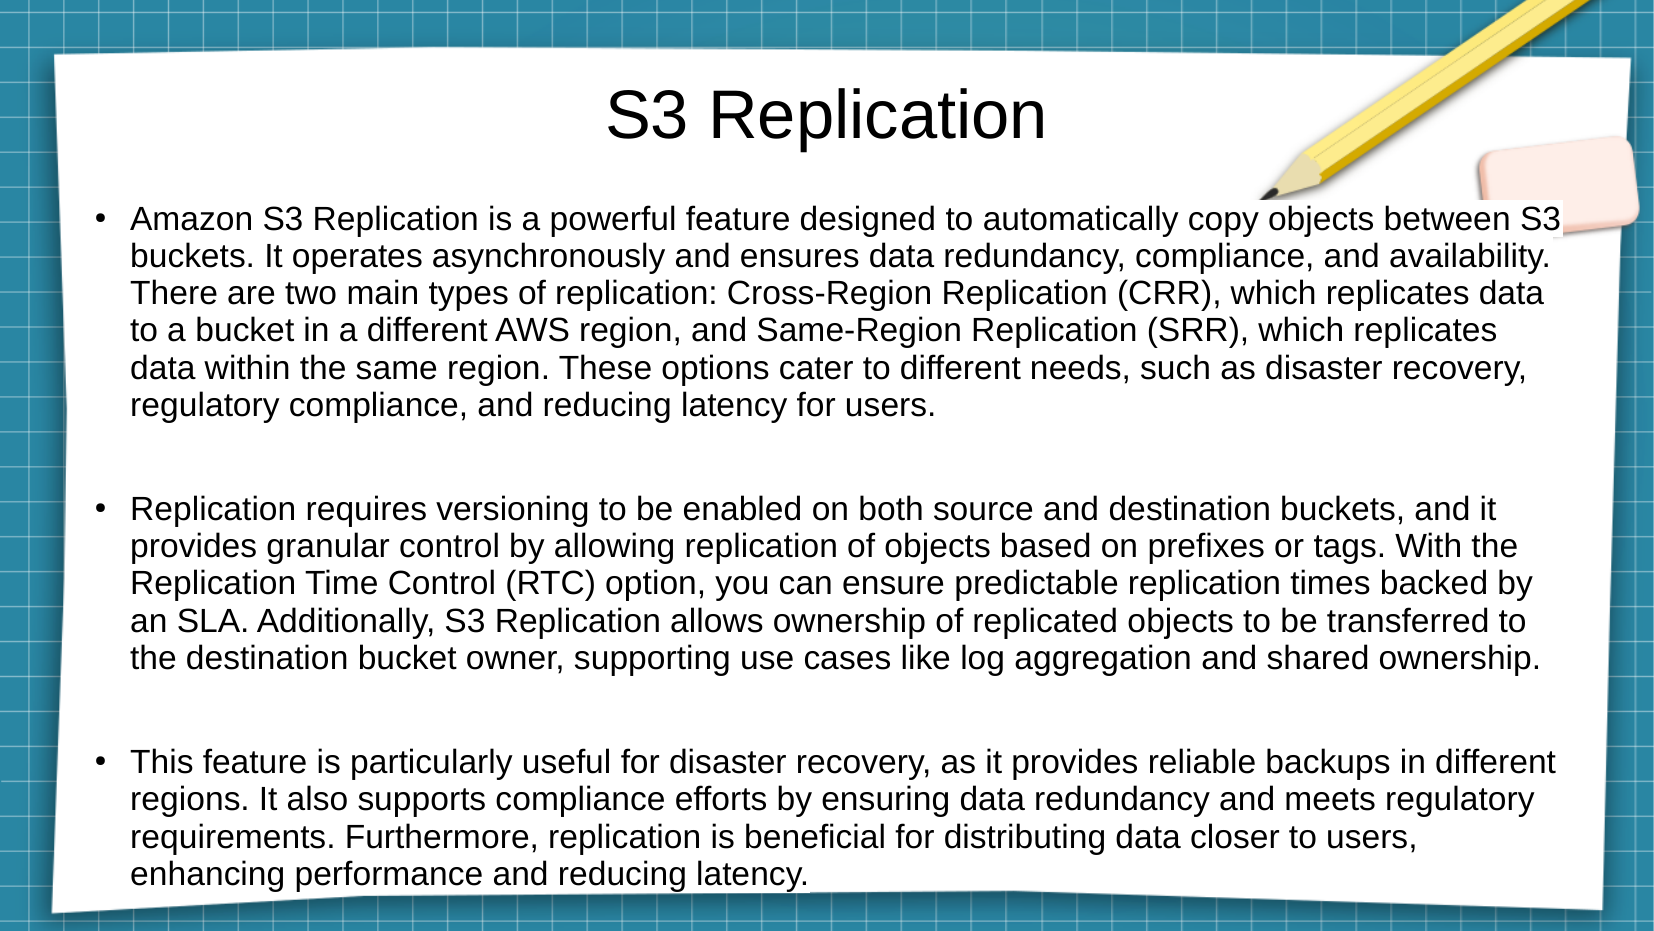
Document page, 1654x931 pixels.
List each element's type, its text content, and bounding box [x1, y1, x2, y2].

title S3 Replication [82, 37, 1571, 193]
picture [0, 0, 1654, 931]
list Amazon S3 Replication is a powerful feature designed to automatically copy objects between S3 buckets. It operates asynchronously and ensures data redundancy, compliance, and availability. There are two main types of replication: Cross-Region Replication (CRR), which replicates data to a bucket in a different AWS region, and Same-Region Replication (SRR), which replicates data within the same region. These options cater to different needs, such as disaster recovery, regulatory compliance, and reducing latency for users. Replication requires versioning to be enabled on both source and destination buckets, and it provides granular control by allowing replication of objects based on prefixes or tags. With the Replication Time Control (RTC) option, you can ensure predictable replication times backed by an SLA. Additionally, S3 Replication allows ownership of replicated objects to be transferred to the destination bucket owner, supporting use cases like log aggregation and shared ownership. This feature is particularly useful for disaster recovery, as it provides reliable backups in different regions. It also supports compliance efforts by ensuring data redundancy and meets regulatory requirements. Furthermore, replication is beneficial for distributing data closer to users, enhancing performance and reducing latency. [82, 199, 1571, 901]
